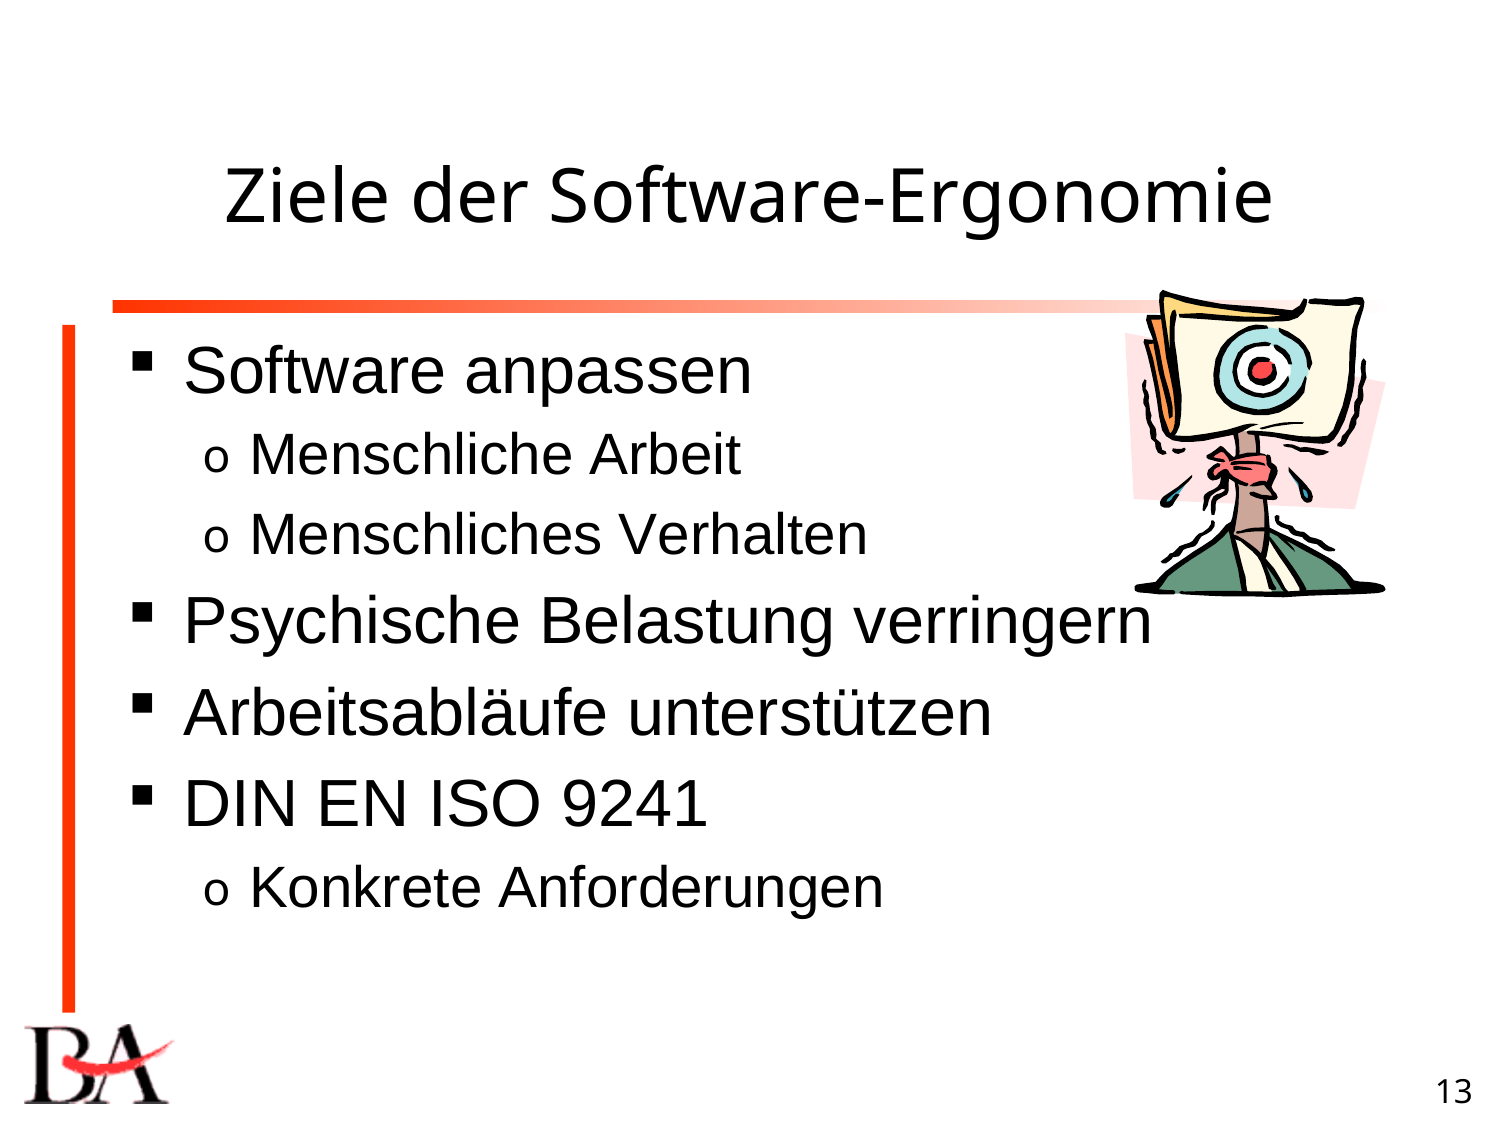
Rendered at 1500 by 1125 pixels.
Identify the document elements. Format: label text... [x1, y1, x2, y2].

list Software anpassen Menschliche Arbeit Menschliches Verhalten Psychische Belastung verringern Arbeitsabläufe unterstützen DIN EN ISO 9241 Konkrete Anforderungen [112, 324, 1388, 1051]
title Ziele der Software-Ergonomie [112, 99, 1388, 288]
picture [24, 1024, 175, 1104]
picture [1125, 287, 1389, 601]
